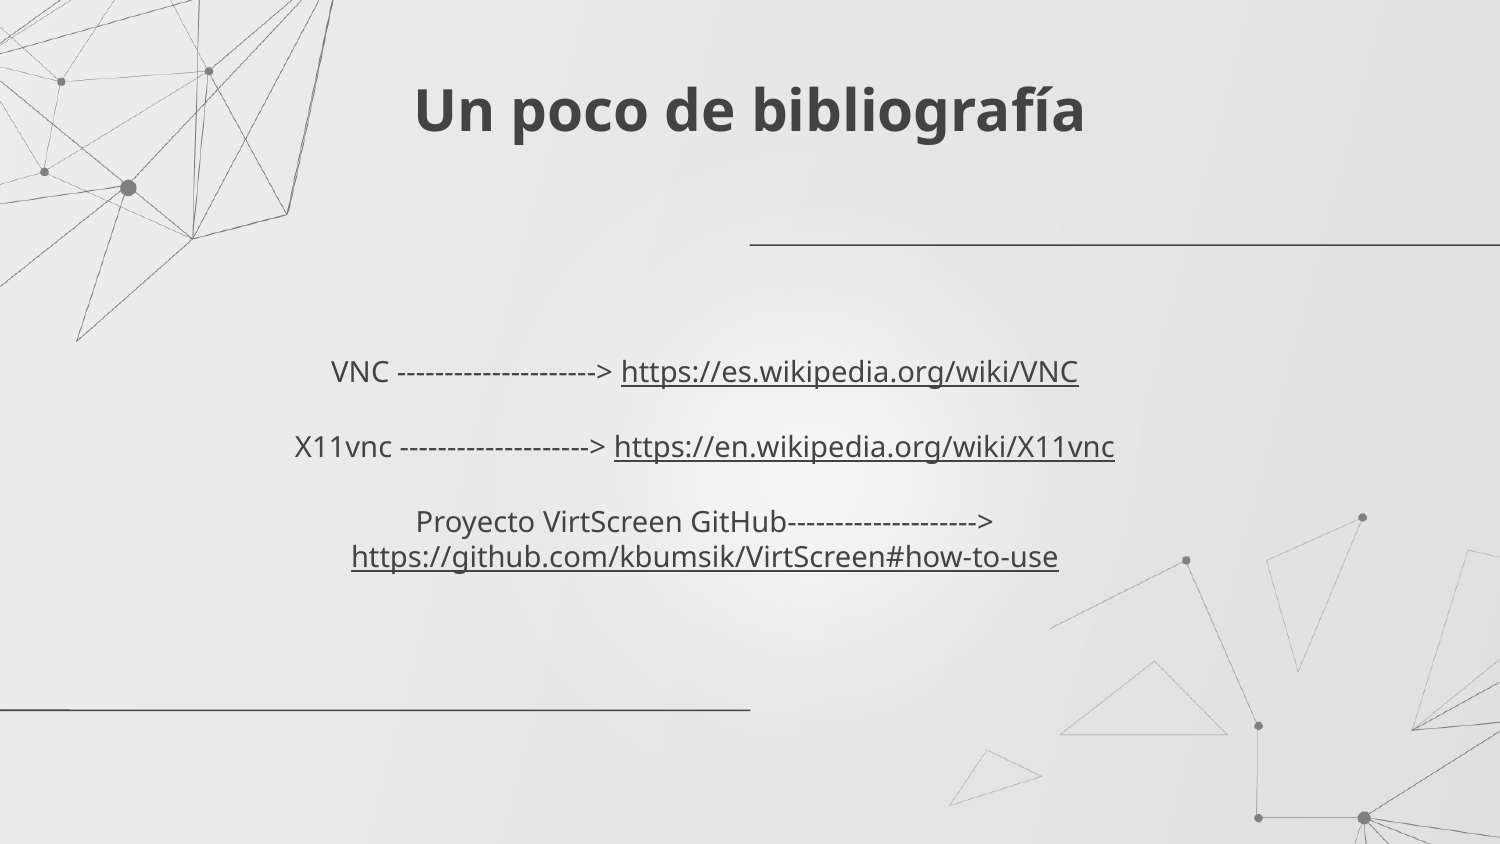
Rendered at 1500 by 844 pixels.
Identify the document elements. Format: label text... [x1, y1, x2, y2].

picture [0, 0, 1500, 844]
title Un poco de bibliografía [322, 57, 1178, 214]
subtitle VNC ---------------------> https://es.wikipedia.org/wiki/VNC X11vnc --------------------> https://en.wikipedia.org/wiki/X11vnc Proyecto VirtScreen GitHub--------------------> https://github.com/kbumsik/VirtScreen#how-to-use [77, 338, 1333, 591]
